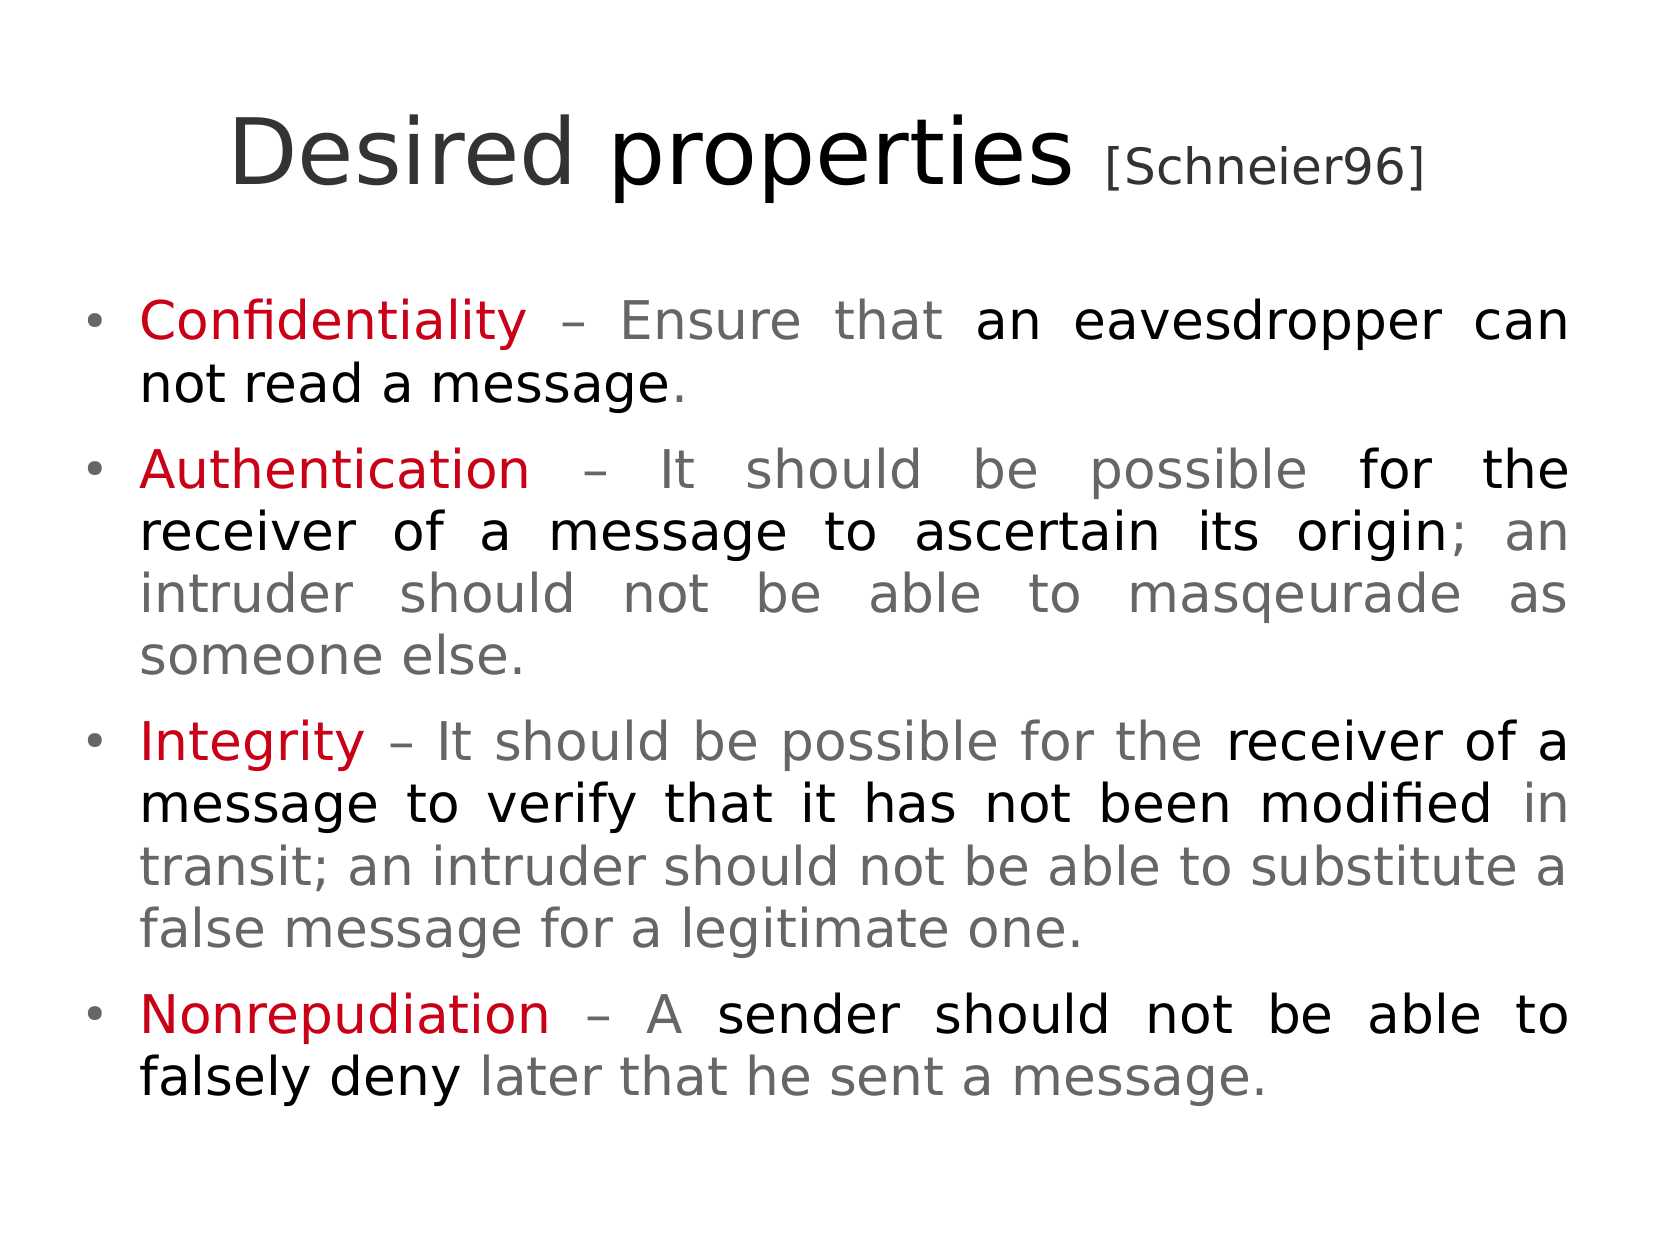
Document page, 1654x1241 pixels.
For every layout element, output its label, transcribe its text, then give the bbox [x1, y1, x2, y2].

list Confidentiality – Ensure that an eavesdropper can not read a message. Authentication – It should be possible for the receiver of a message to ascertain its origin; an intruder should not be able to masqeurade as someone else. Integrity – It should be possible for the receiver of a message to verify that it has not been modified in transit; an intruder should not be able to substitute a false message for a legitimate one. Nonrepudiation – A sender should not be able to falsely deny later that he sent a message. [82, 290, 1571, 1109]
title Desired properties [Schneier96] [82, 49, 1571, 257]
